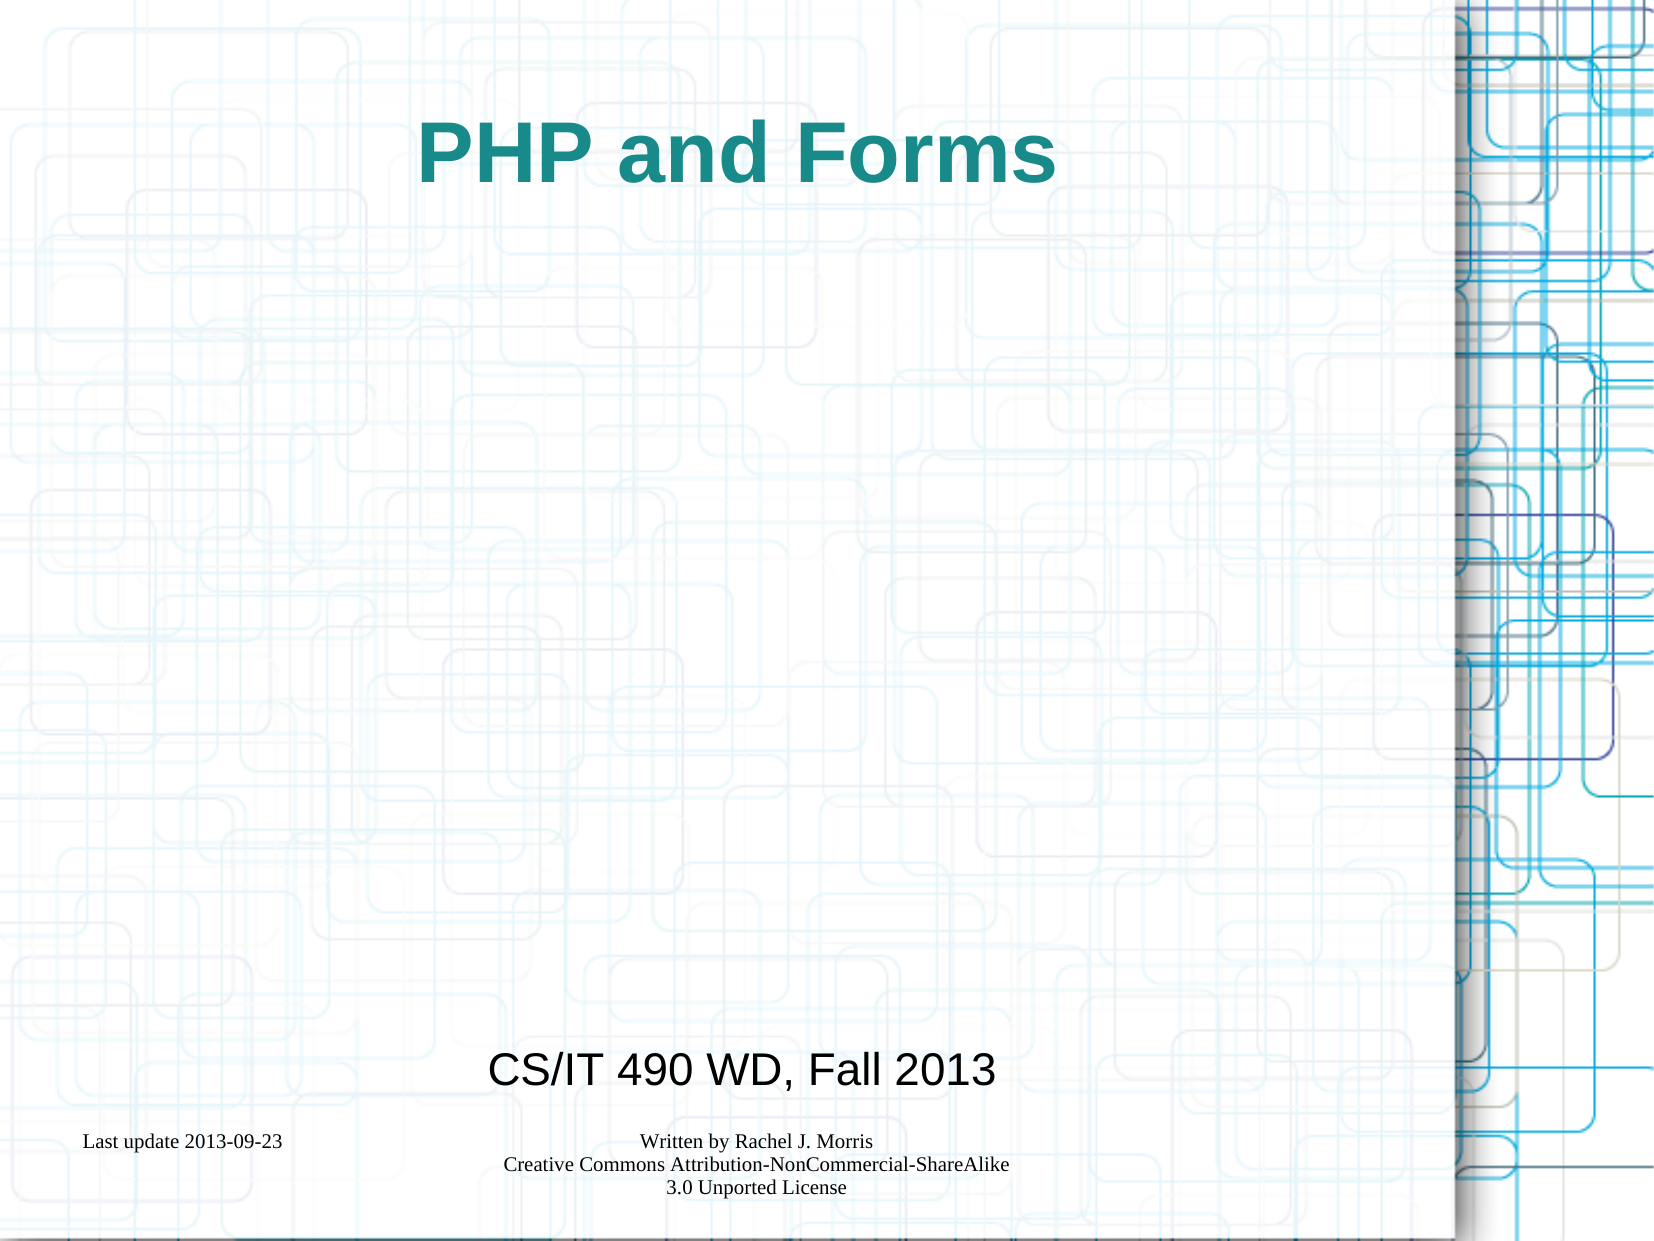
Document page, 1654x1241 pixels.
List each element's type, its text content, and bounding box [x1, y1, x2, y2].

text_box CS/IT 490 WD, Fall 2013 [75, 1043, 1410, 1095]
picture [0, 0, 1654, 1241]
title PHP and Forms [59, 49, 1418, 257]
